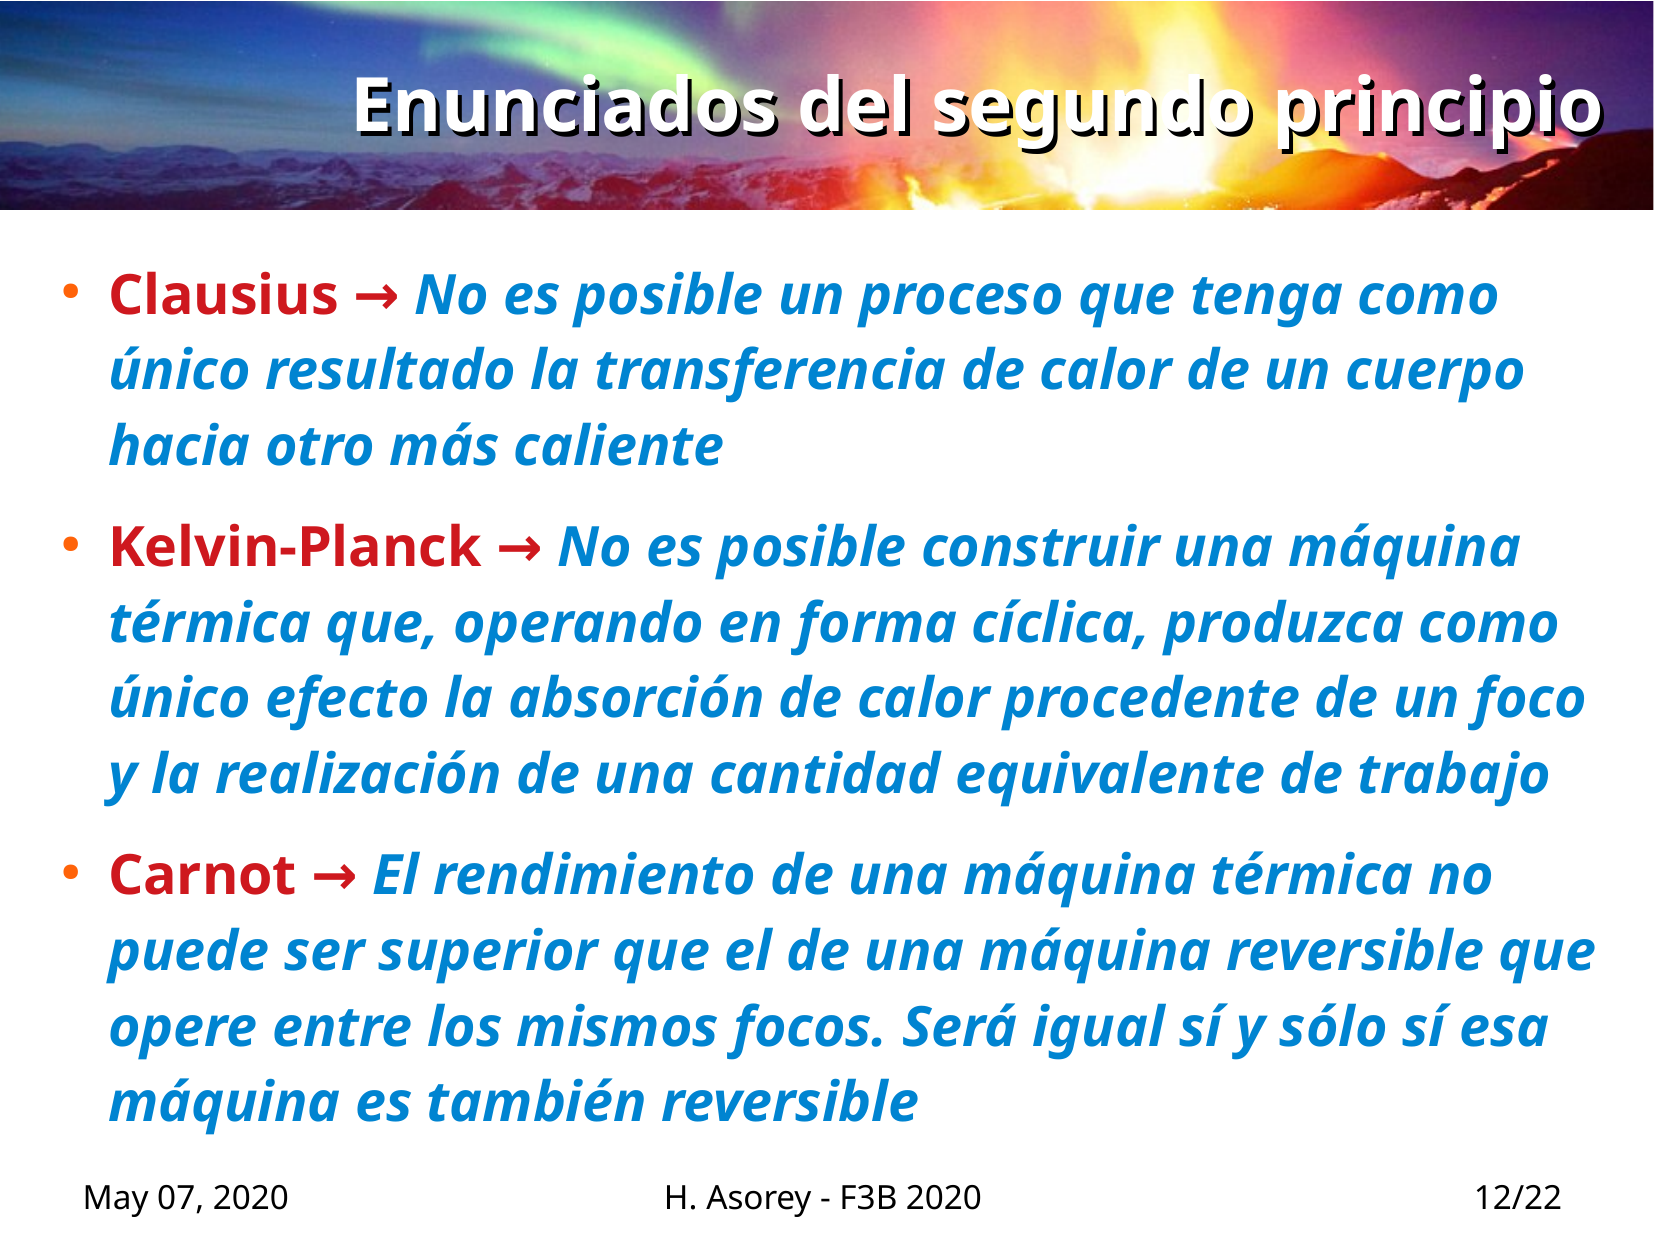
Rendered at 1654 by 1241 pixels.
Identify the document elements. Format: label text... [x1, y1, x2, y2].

picture [0, 1, 1654, 210]
title Enunciados del segundo principio [45, 15, 1606, 191]
list Clausius → No es posible un proceso que tenga como único resultado la transferencia de calor de un cuerpo hacia otro más caliente Kelvin-Planck → No es posible construir una máquina térmica que, operando en forma cíclica, produzca como único efecto la absorción de calor procedente de un foco y la realización de una cantidad equivalente de trabajo Carnot → El rendimiento de una máquina térmica no puede ser superior que el de una máquina reversible que opere entre los mismos focos. Será igual sí y sólo sí esa máquina es también reversible [45, 255, 1606, 1156]
